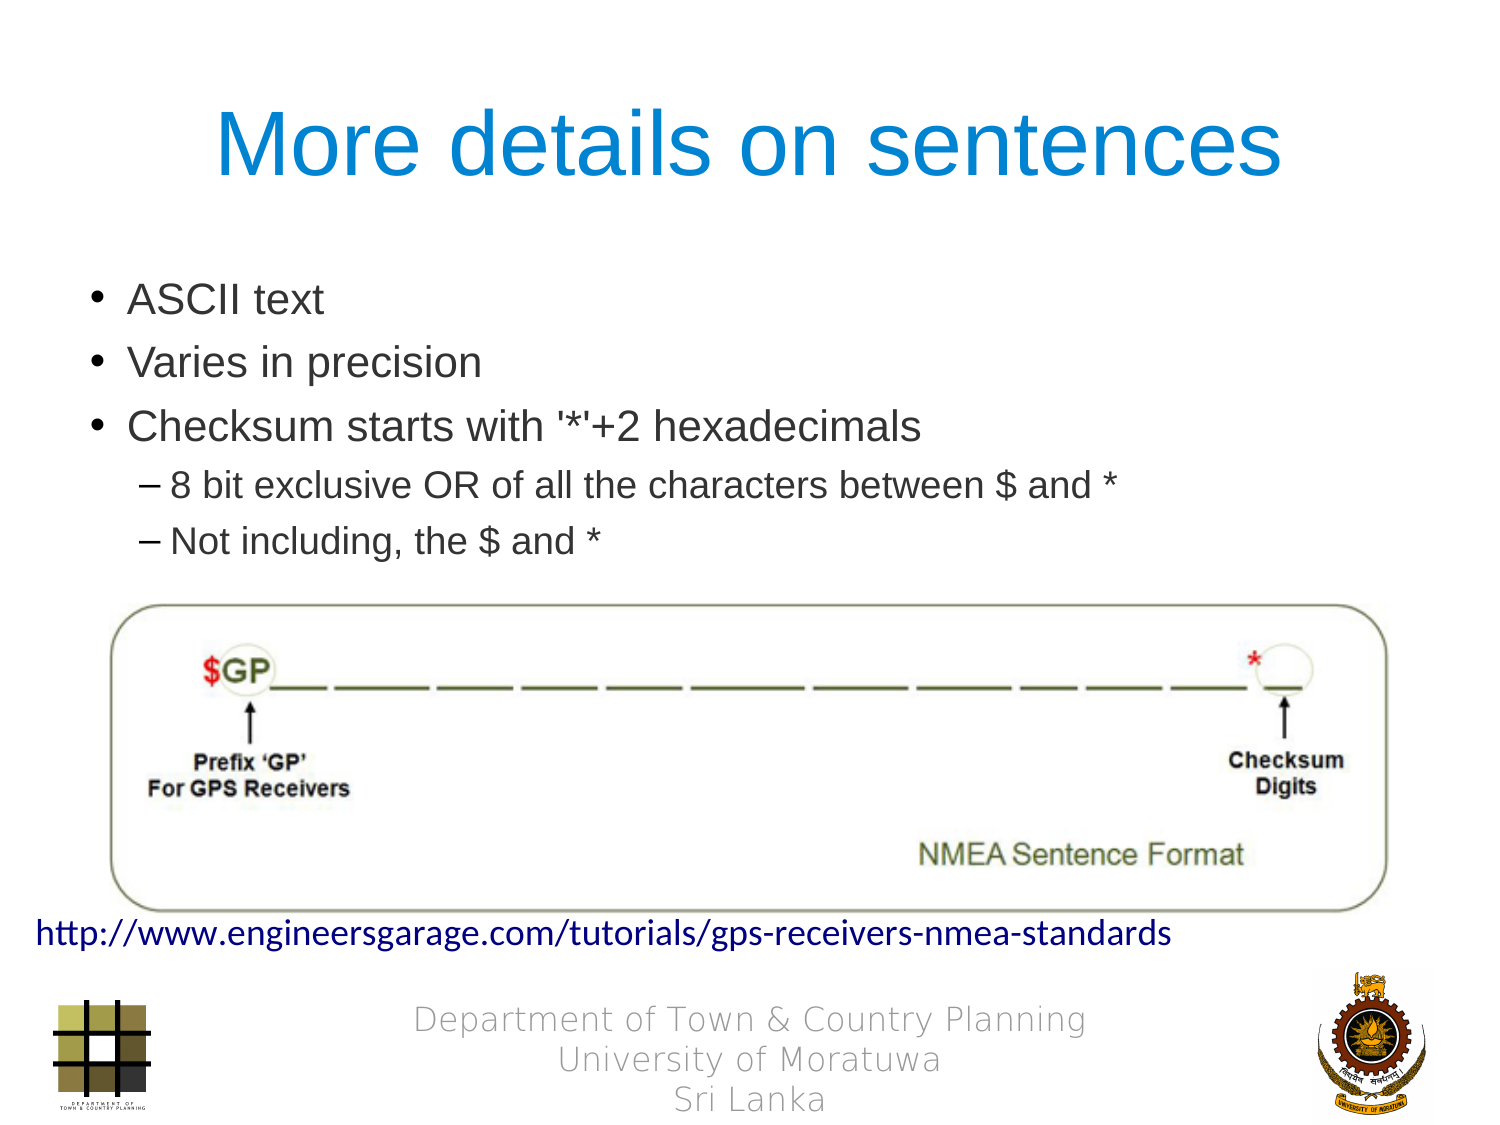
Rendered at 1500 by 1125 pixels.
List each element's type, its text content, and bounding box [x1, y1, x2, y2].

text_box http://www.engineersgarage.com/tutorials/gps-receivers-nmea-standards [20, 900, 1441, 960]
picture [109, 603, 1391, 900]
picture [53, 1000, 151, 1110]
picture [1312, 966, 1435, 1125]
list ASCII text Varies in precision Checksum starts with '*'+2 hexadecimals 8 bit exclusive OR of all the characters between $ and * Not including, the $ and * [75, 262, 1426, 574]
title More details on sentences [75, 45, 1426, 233]
